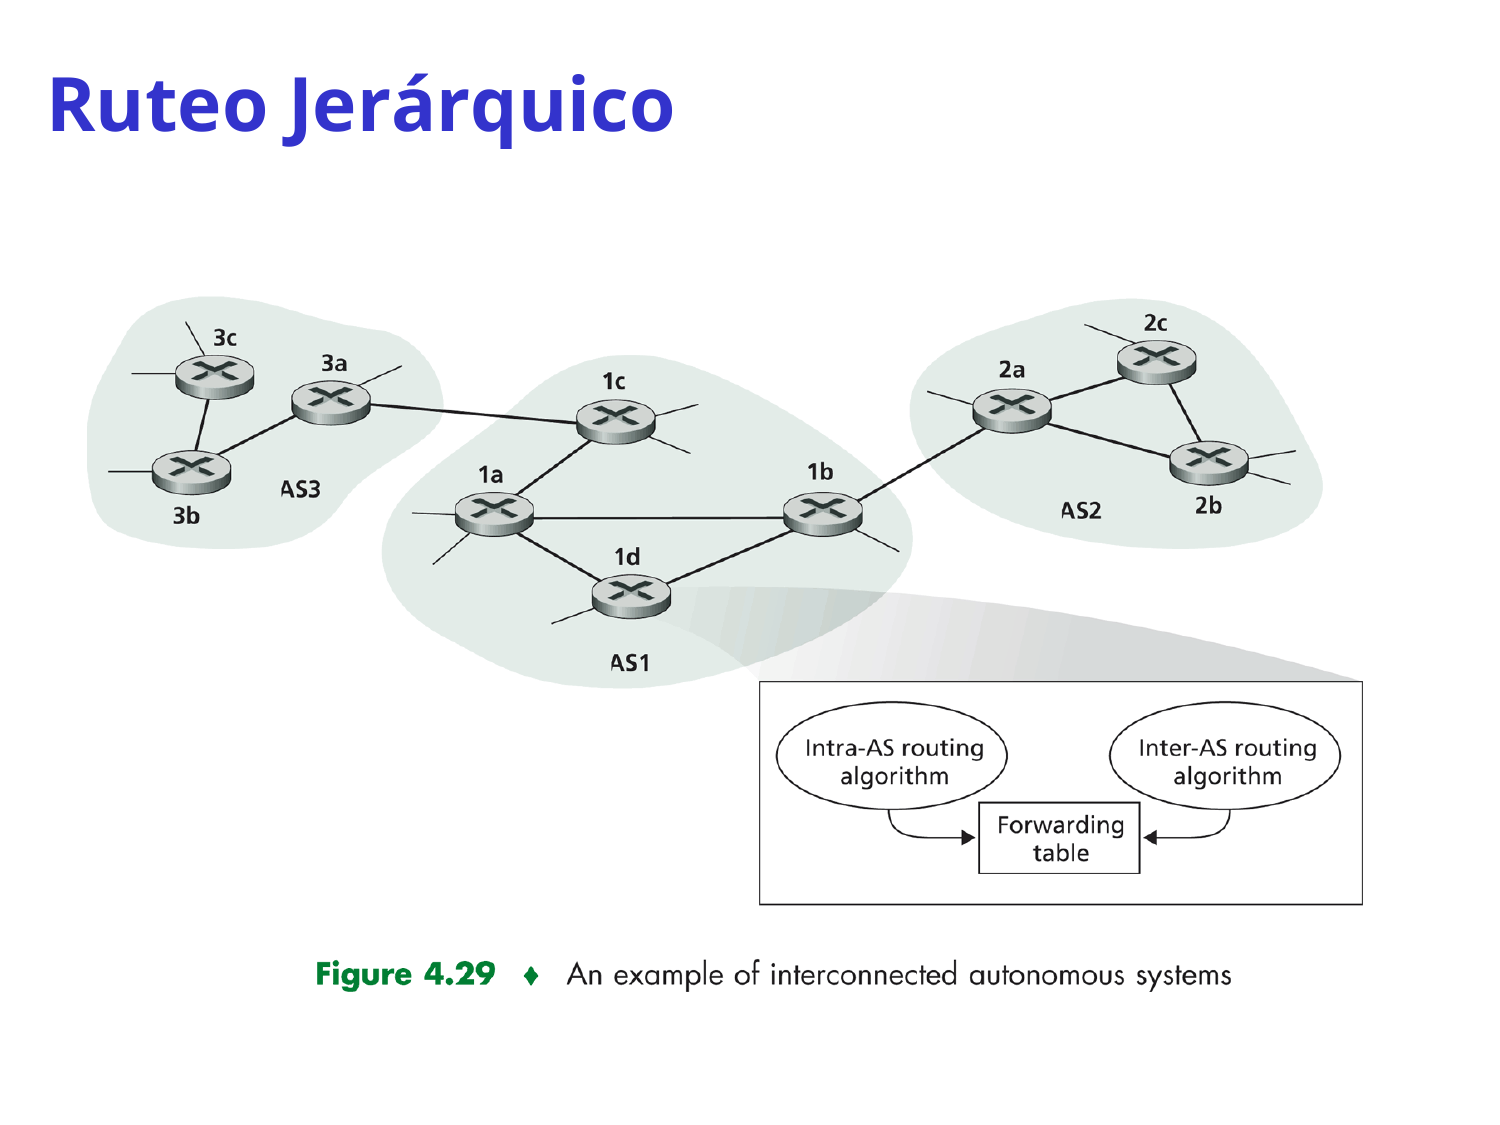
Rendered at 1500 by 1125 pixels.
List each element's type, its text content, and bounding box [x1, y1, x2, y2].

picture [87, 262, 1363, 1025]
title Ruteo Jerárquico [46, 1, 1500, 204]
